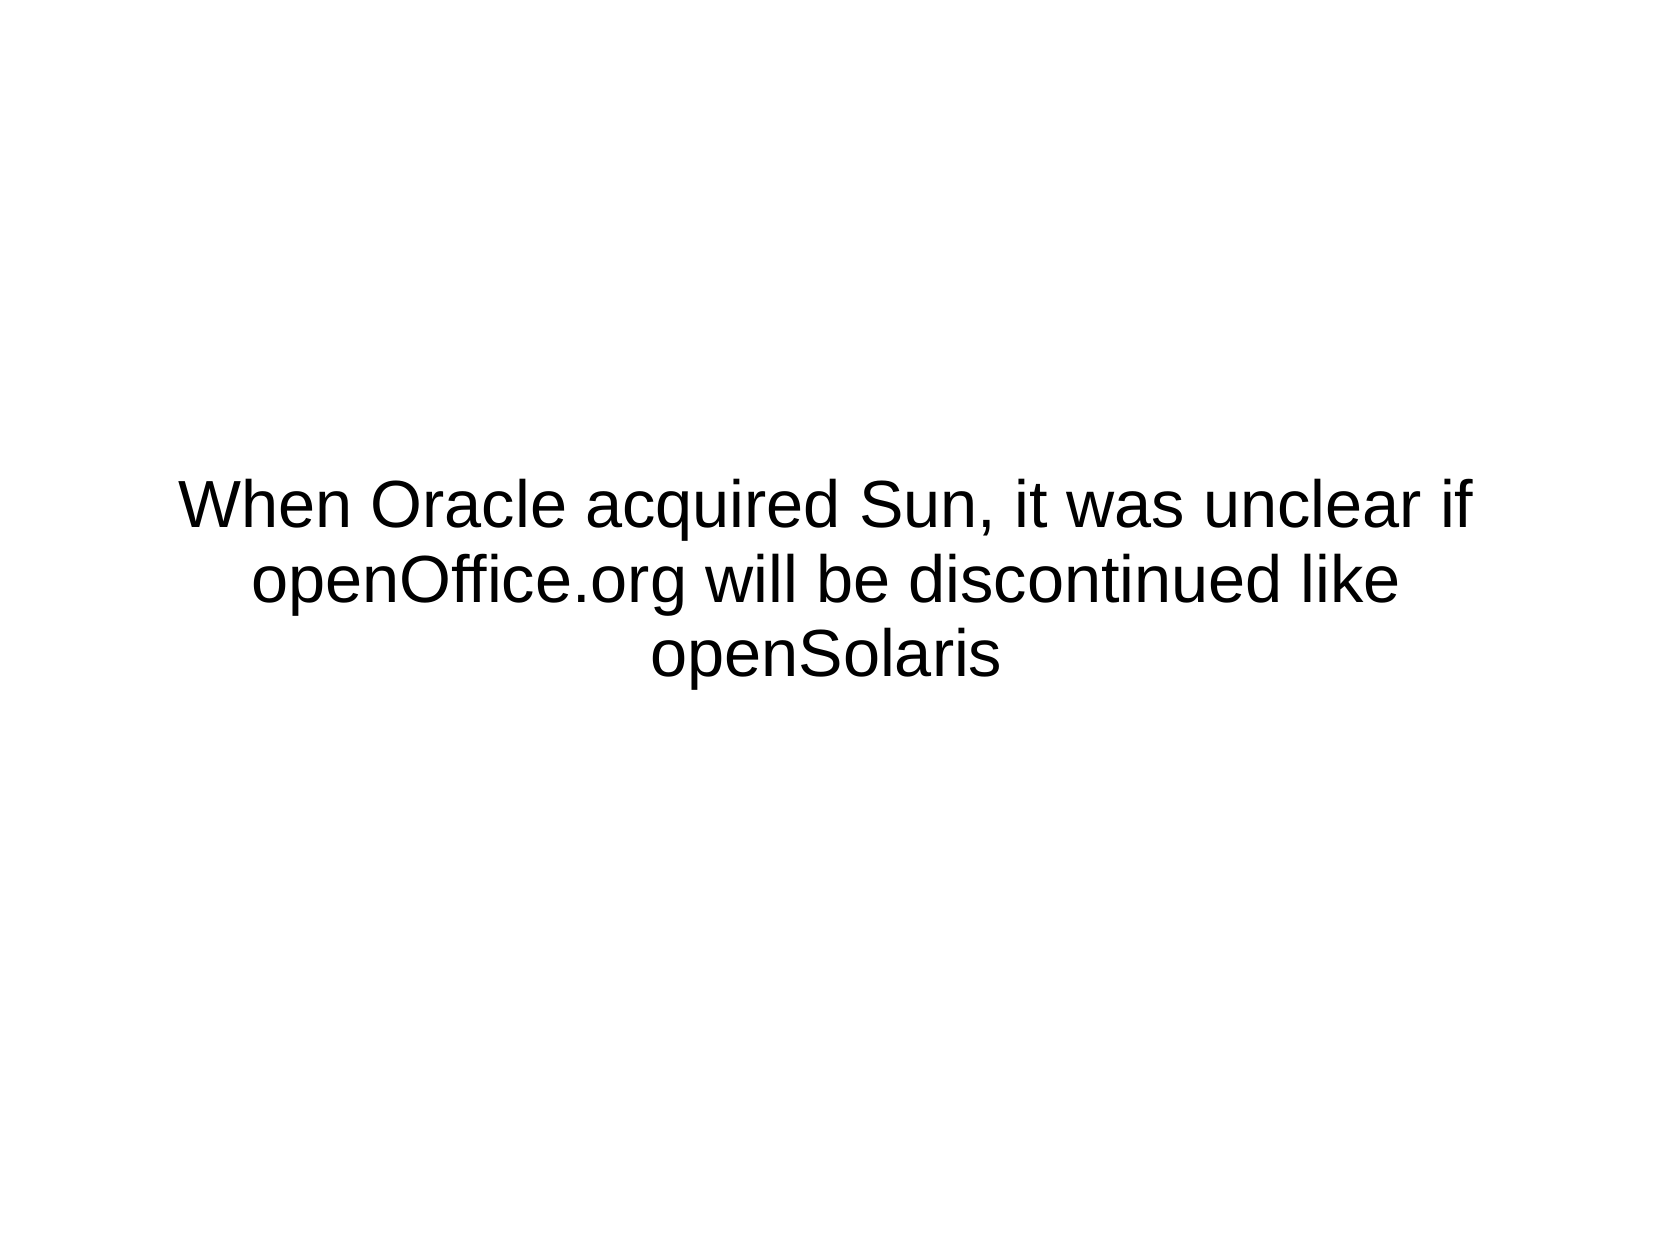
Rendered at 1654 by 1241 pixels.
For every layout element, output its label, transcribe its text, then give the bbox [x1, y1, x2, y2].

subtitle When Oracle acquired Sun, it was unclear if openOffice.org will be discontinued like openSolaris [82, 49, 1571, 1109]
